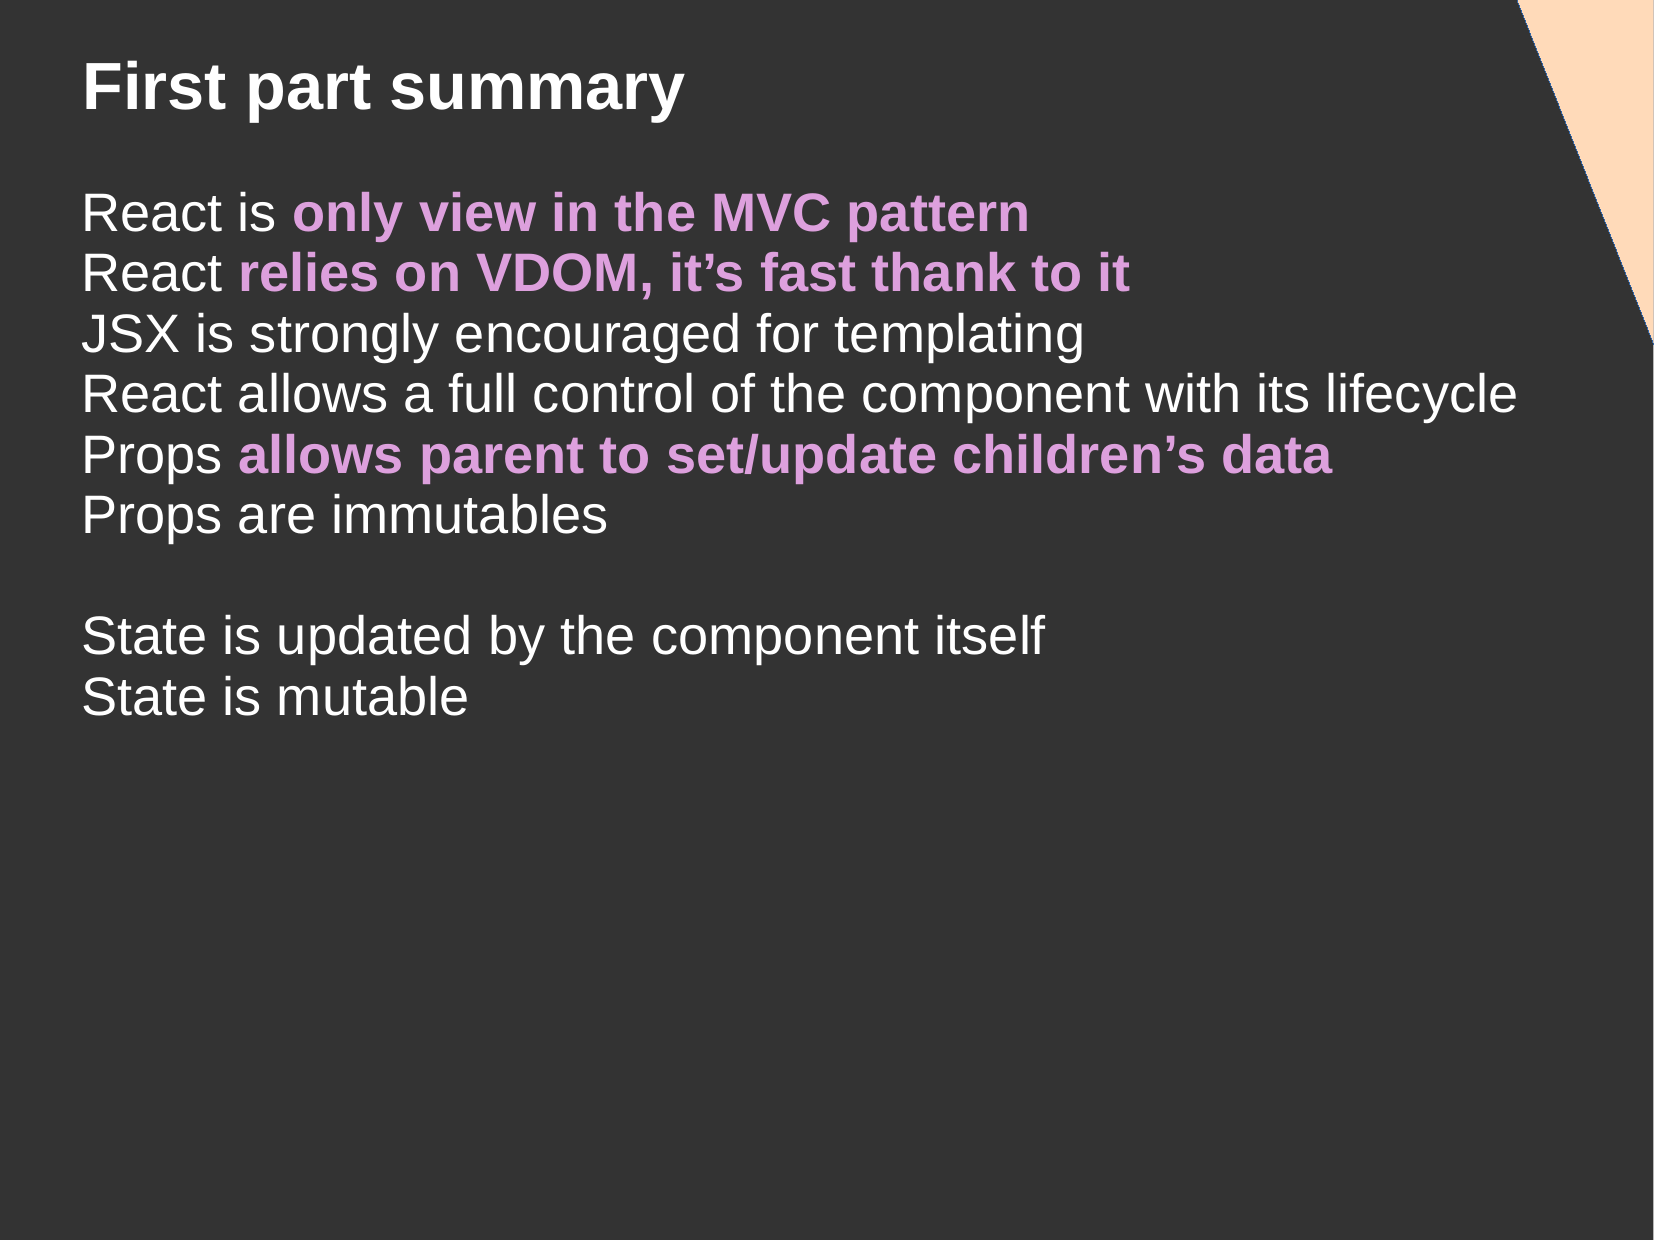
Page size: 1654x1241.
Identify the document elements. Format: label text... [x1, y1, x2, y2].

title React is only view in the MVC pattern React relies on VDOM, it’s fast thank to it JSX is strongly encouraged for templating React allows a full control of the component with its lifecycle Props allows parent to set/update children’s data Props are immutables State is updated by the component itself State is mutable [81, 182, 1654, 946]
text_box [1517, 0, 1654, 345]
title First part summary [82, 49, 1111, 125]
